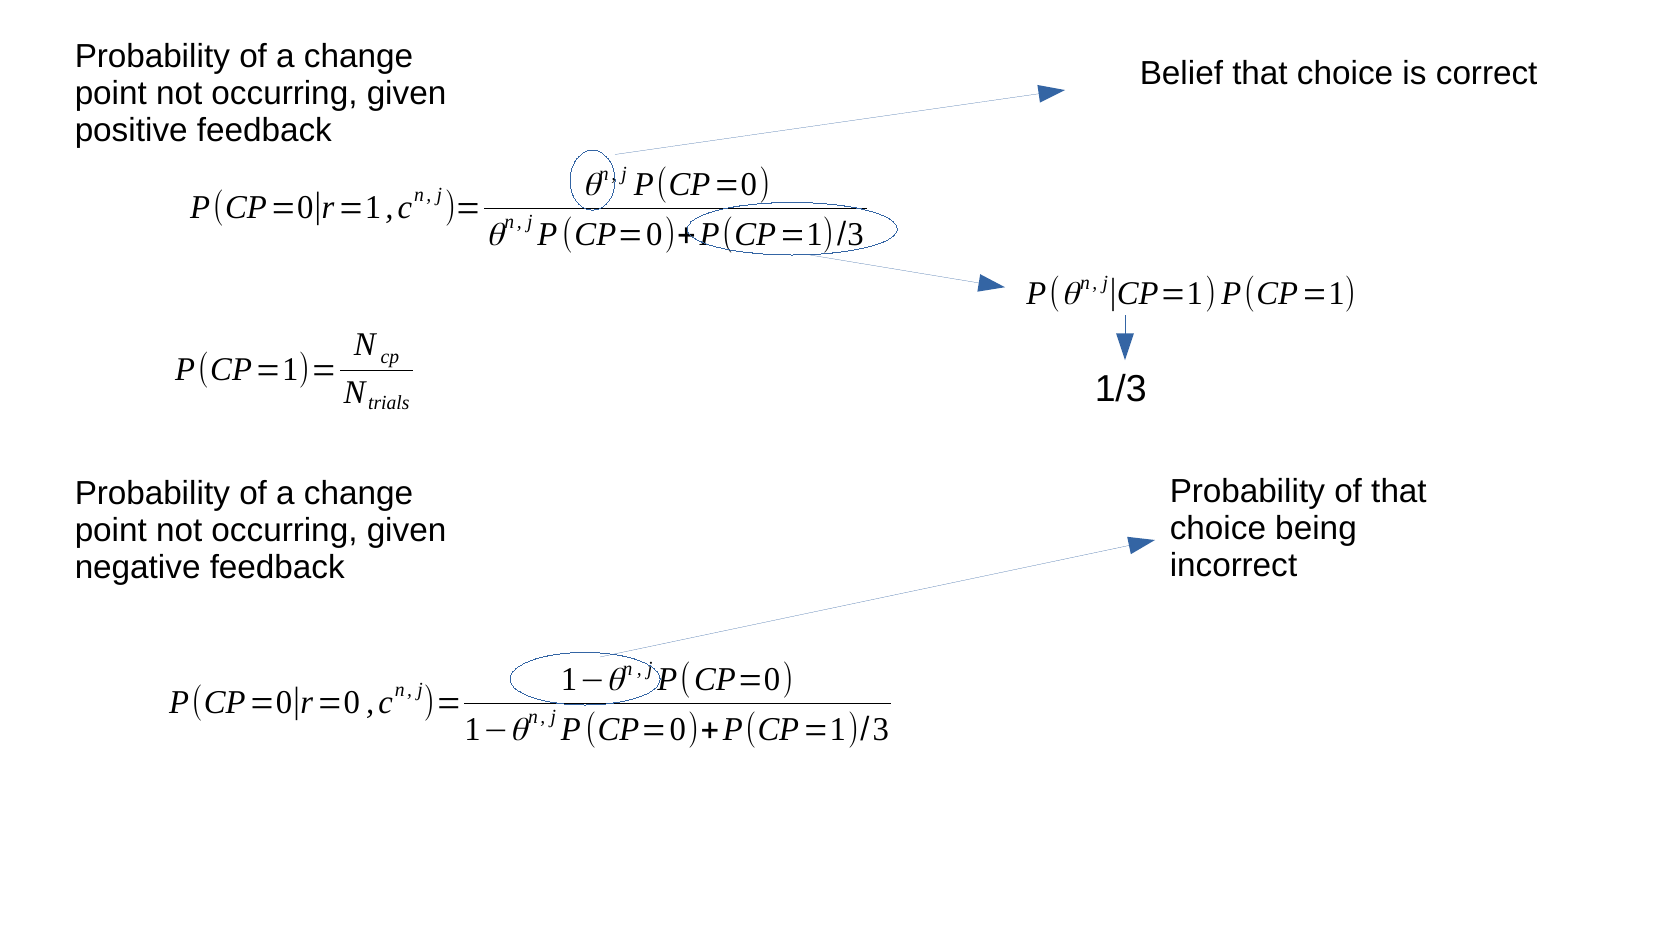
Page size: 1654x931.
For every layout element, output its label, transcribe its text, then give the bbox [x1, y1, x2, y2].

chart [165, 326, 422, 415]
text_box Probability of a change point not occurring, given positive feedback [60, 30, 466, 193]
chart [180, 161, 877, 256]
chart [158, 656, 901, 751]
text_box 1/3 [1080, 360, 1201, 417]
text_box Probability of that choice being incorrect [1155, 465, 1486, 591]
text_box Belief that choice is correct [1125, 47, 1636, 137]
chart [1016, 271, 1365, 316]
text_box Probability of a change point not occurring, given negative feedback [60, 467, 466, 631]
